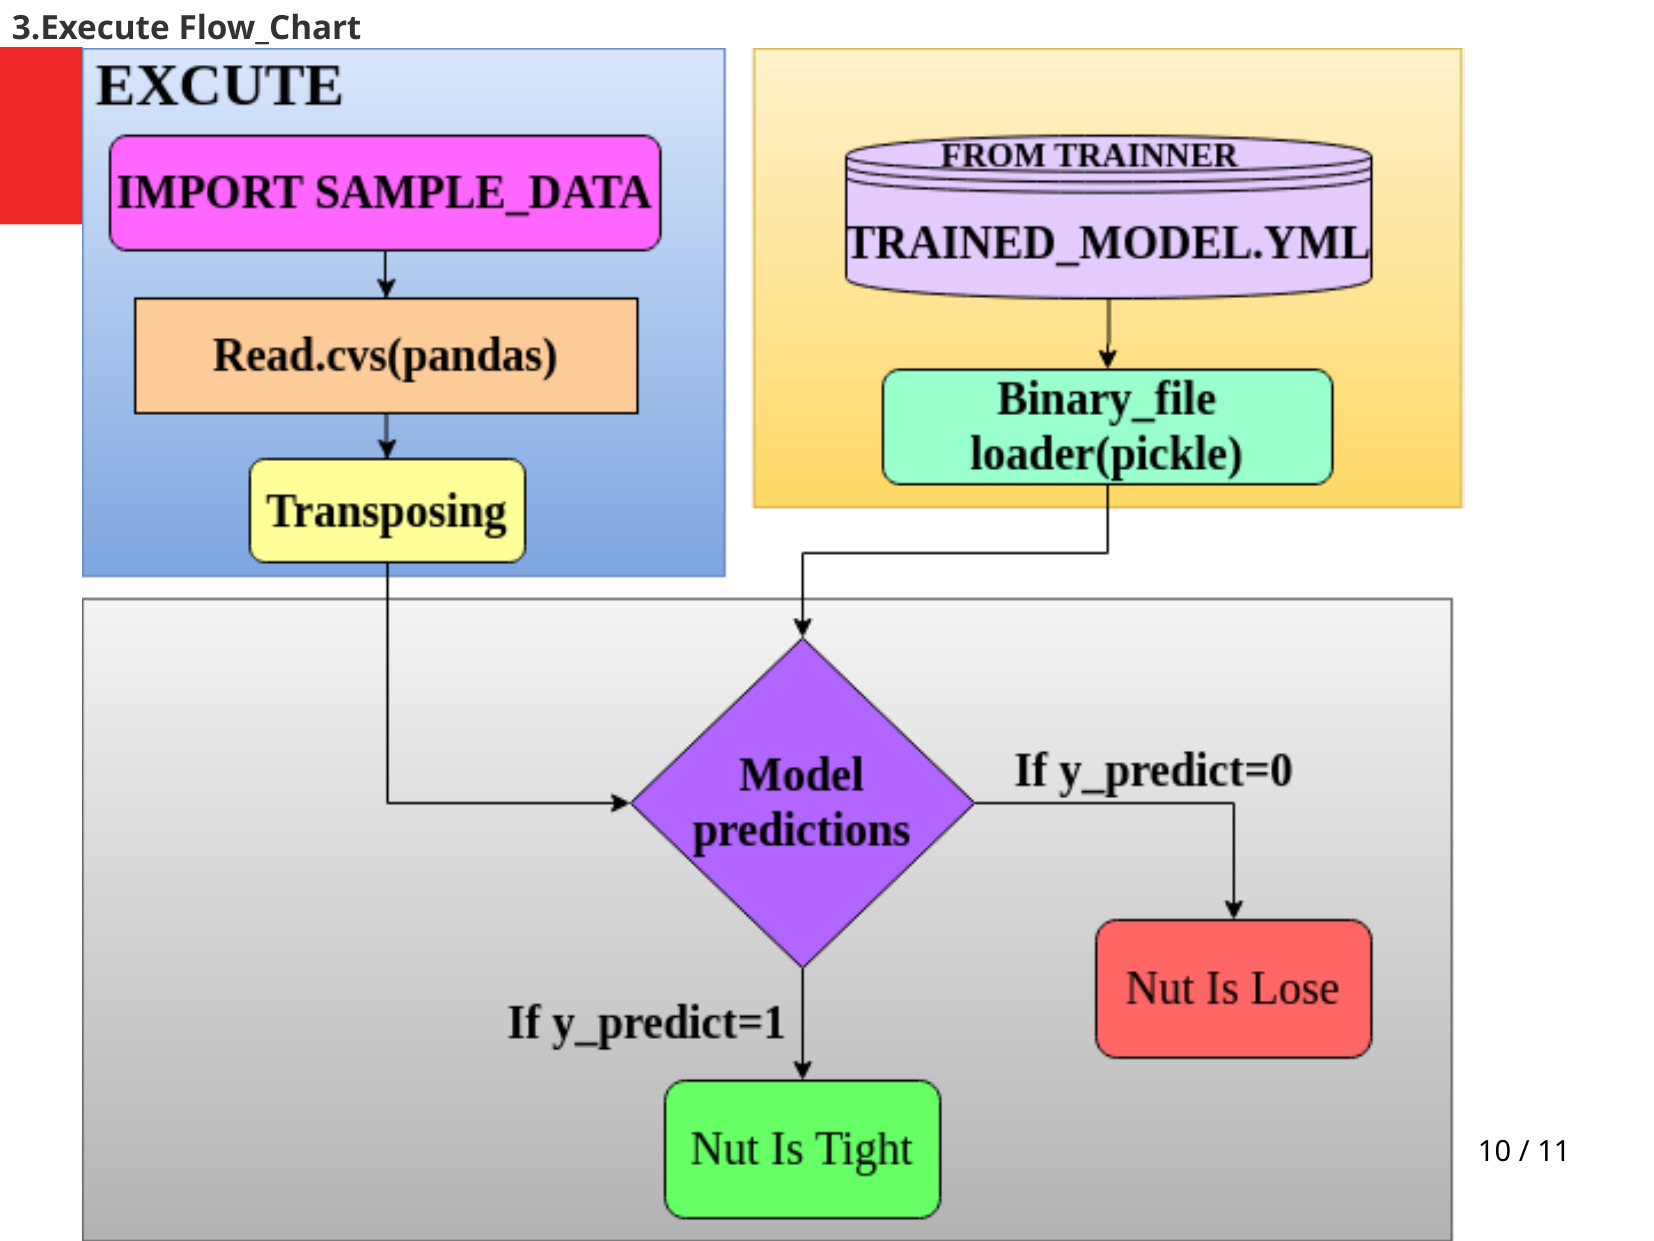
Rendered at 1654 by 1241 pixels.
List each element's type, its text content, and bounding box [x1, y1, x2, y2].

title 3.Execute Flow_Chart [11, 0, 1465, 130]
picture [82, 48, 1465, 1241]
